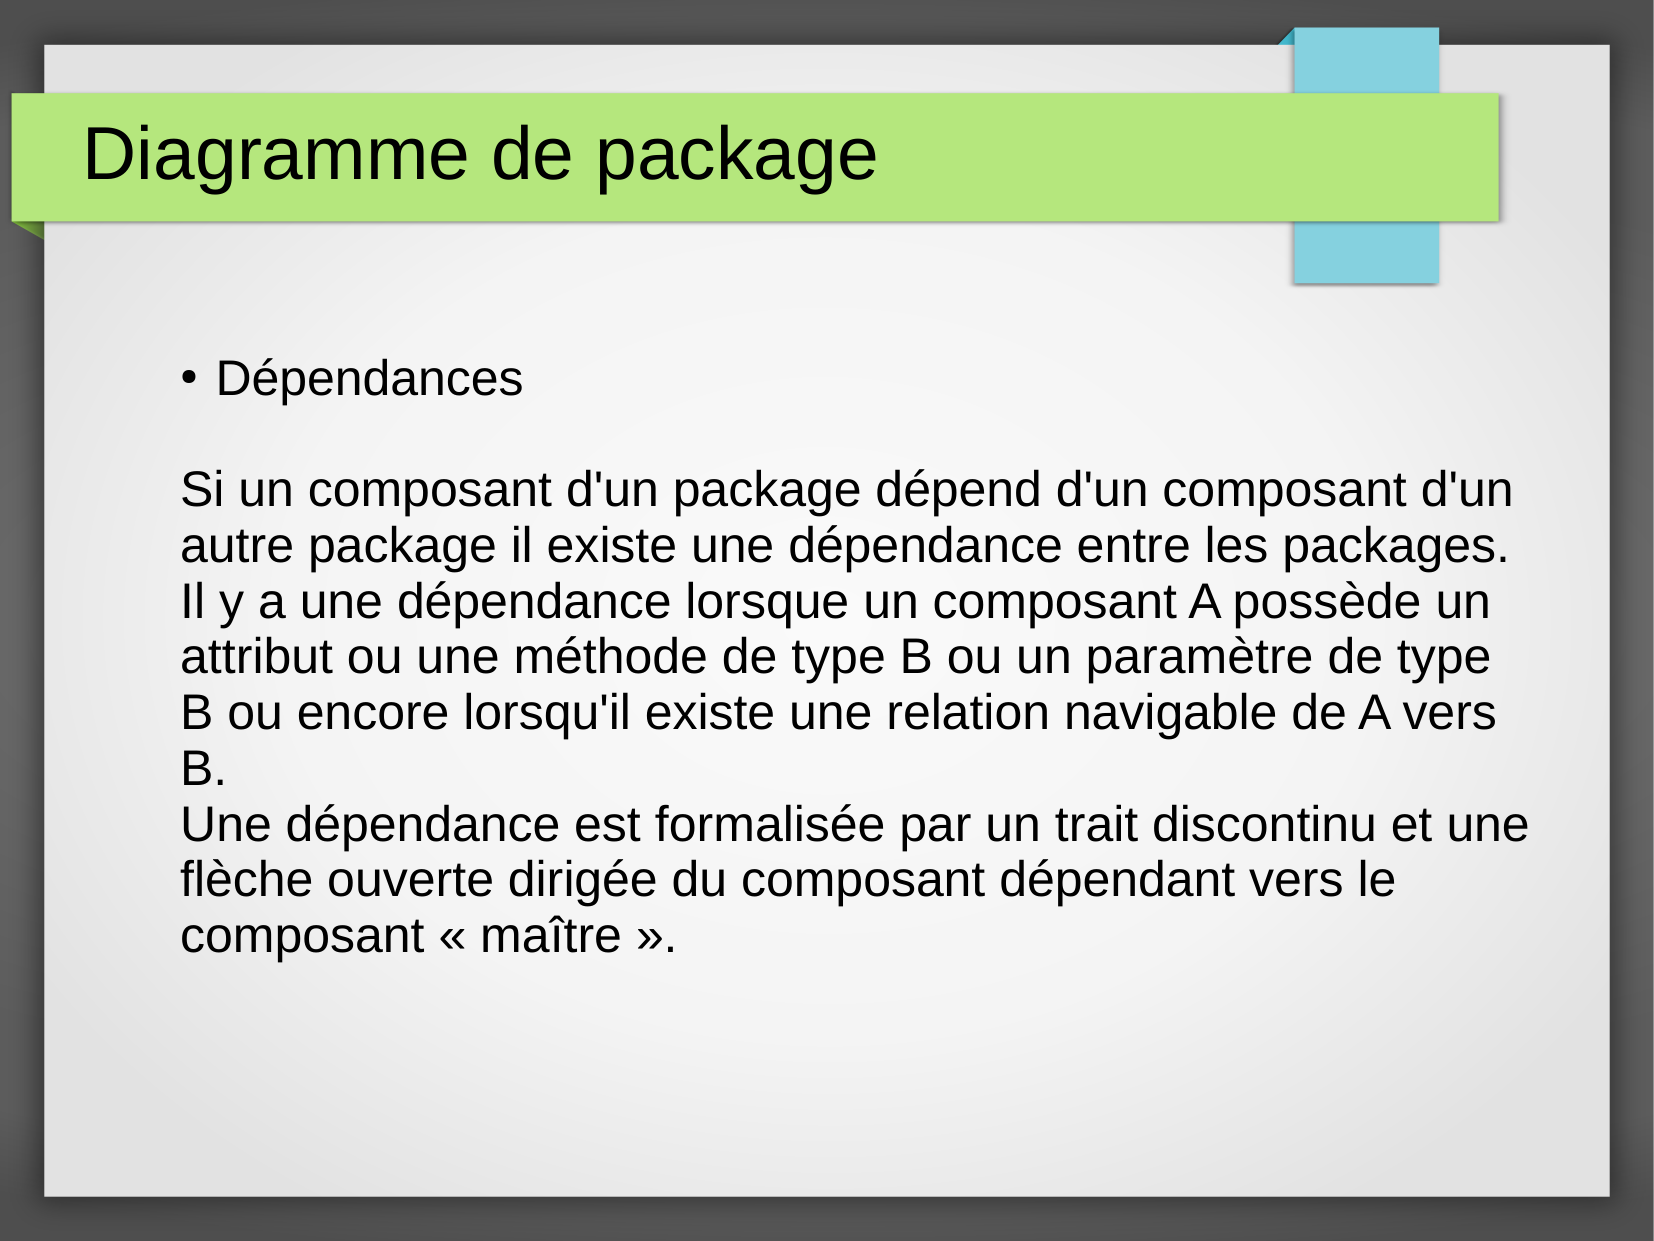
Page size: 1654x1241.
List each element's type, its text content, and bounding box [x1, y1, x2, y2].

text_box Dépendances Si un composant d'un package dépend d'un composant d'un autre package il existe une dépendance entre les packages. Il y a une dépendance lorsque un composant A possède un attribut ou une méthode de type B ou un paramètre de type B ou encore lorsqu'il existe une relation navigable de A vers B. Une dépendance est formalisée par un trait discontinu et une flèche ouverte dirigée du composant dépendant vers le composant « maître ». [165, 342, 1548, 1146]
title Diagramme de package [82, 94, 1264, 213]
picture [0, 0, 1654, 1241]
